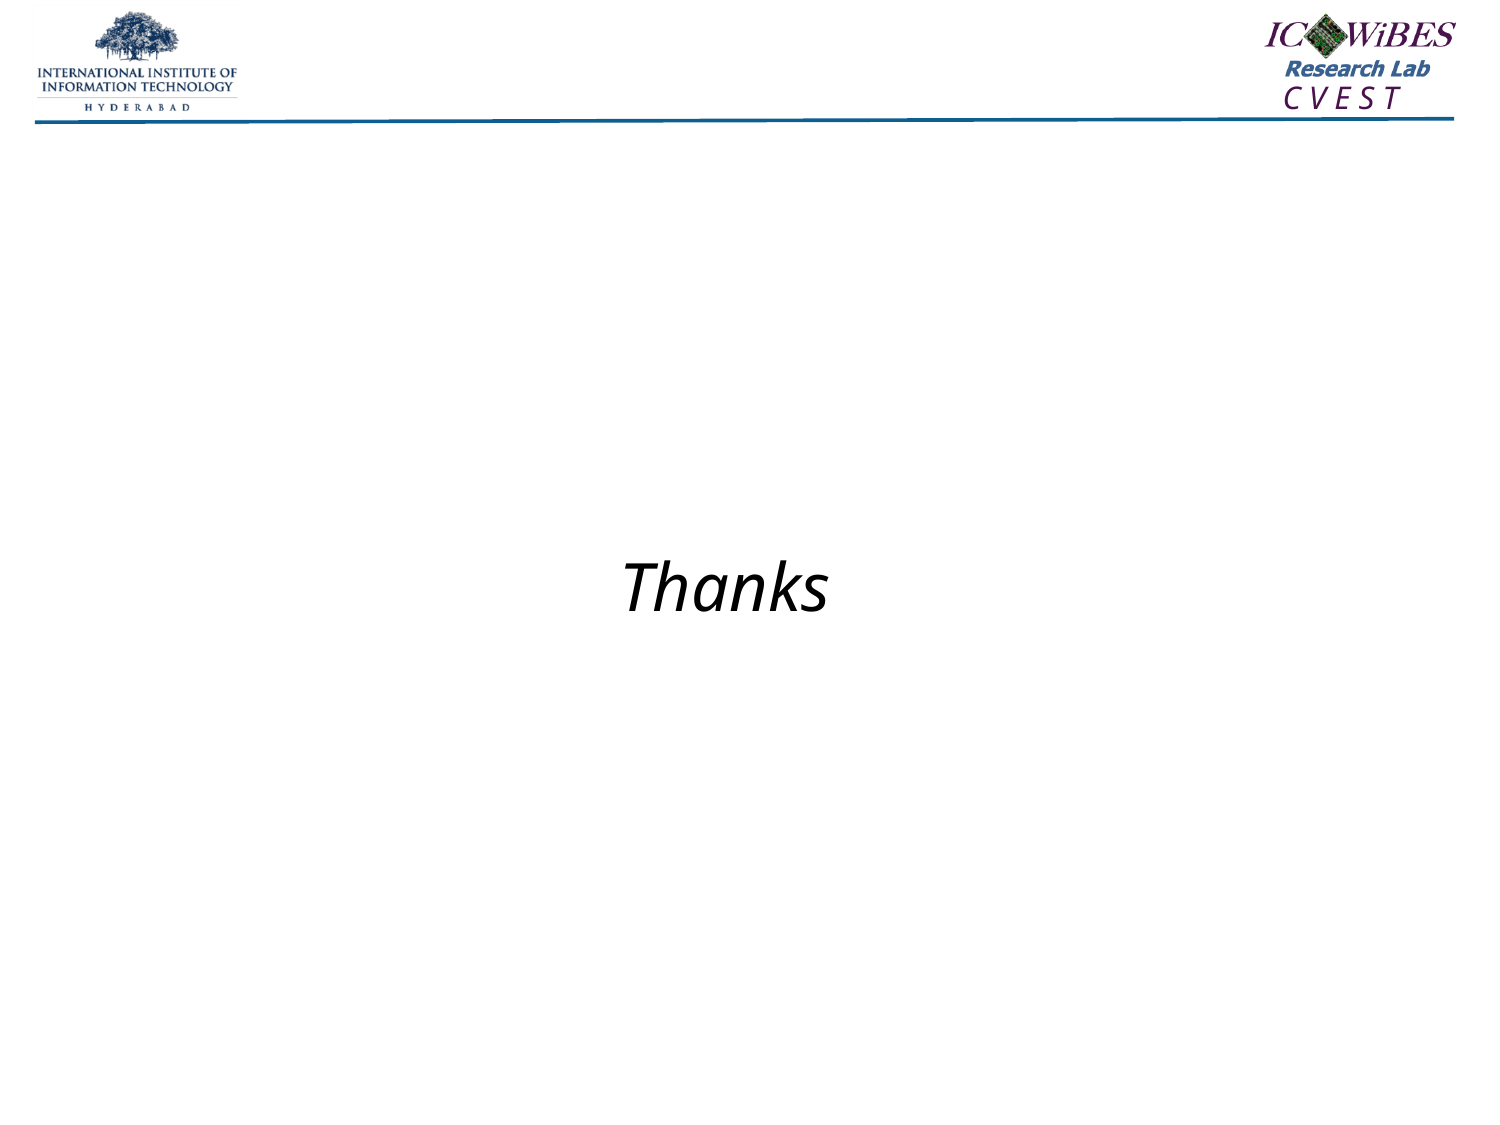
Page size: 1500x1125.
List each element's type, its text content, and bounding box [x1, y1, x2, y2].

text_box Thanks [531, 534, 919, 636]
picture [1261, 12, 1458, 82]
picture [31, 4, 247, 117]
